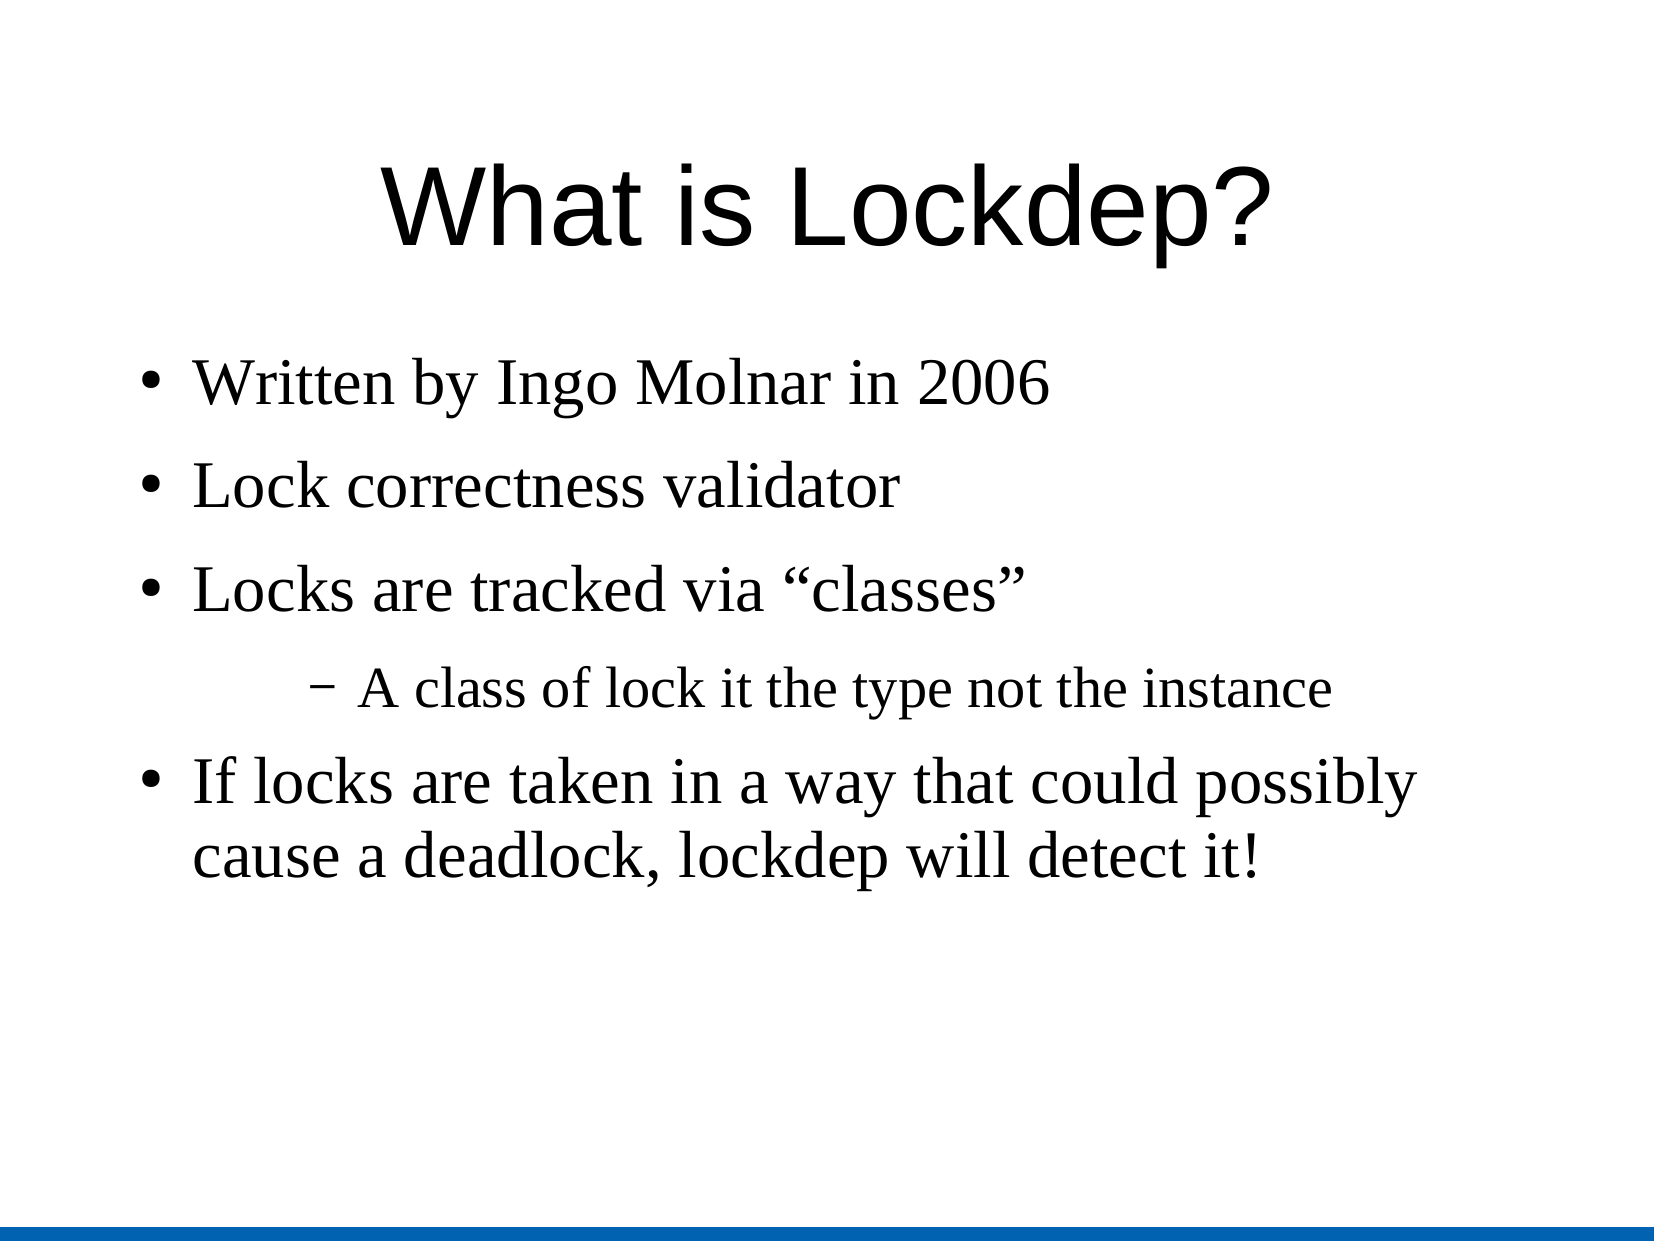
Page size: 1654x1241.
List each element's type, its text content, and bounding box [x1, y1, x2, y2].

list Written by Ingo Molnar in 2006 Lock correctness validator Locks are tracked via “classes” A class of lock it the type not the instance If locks are taken in a way that could possibly cause a deadlock, lockdep will detect it! [121, 344, 1534, 1112]
title What is Lockdep? [121, 110, 1534, 303]
